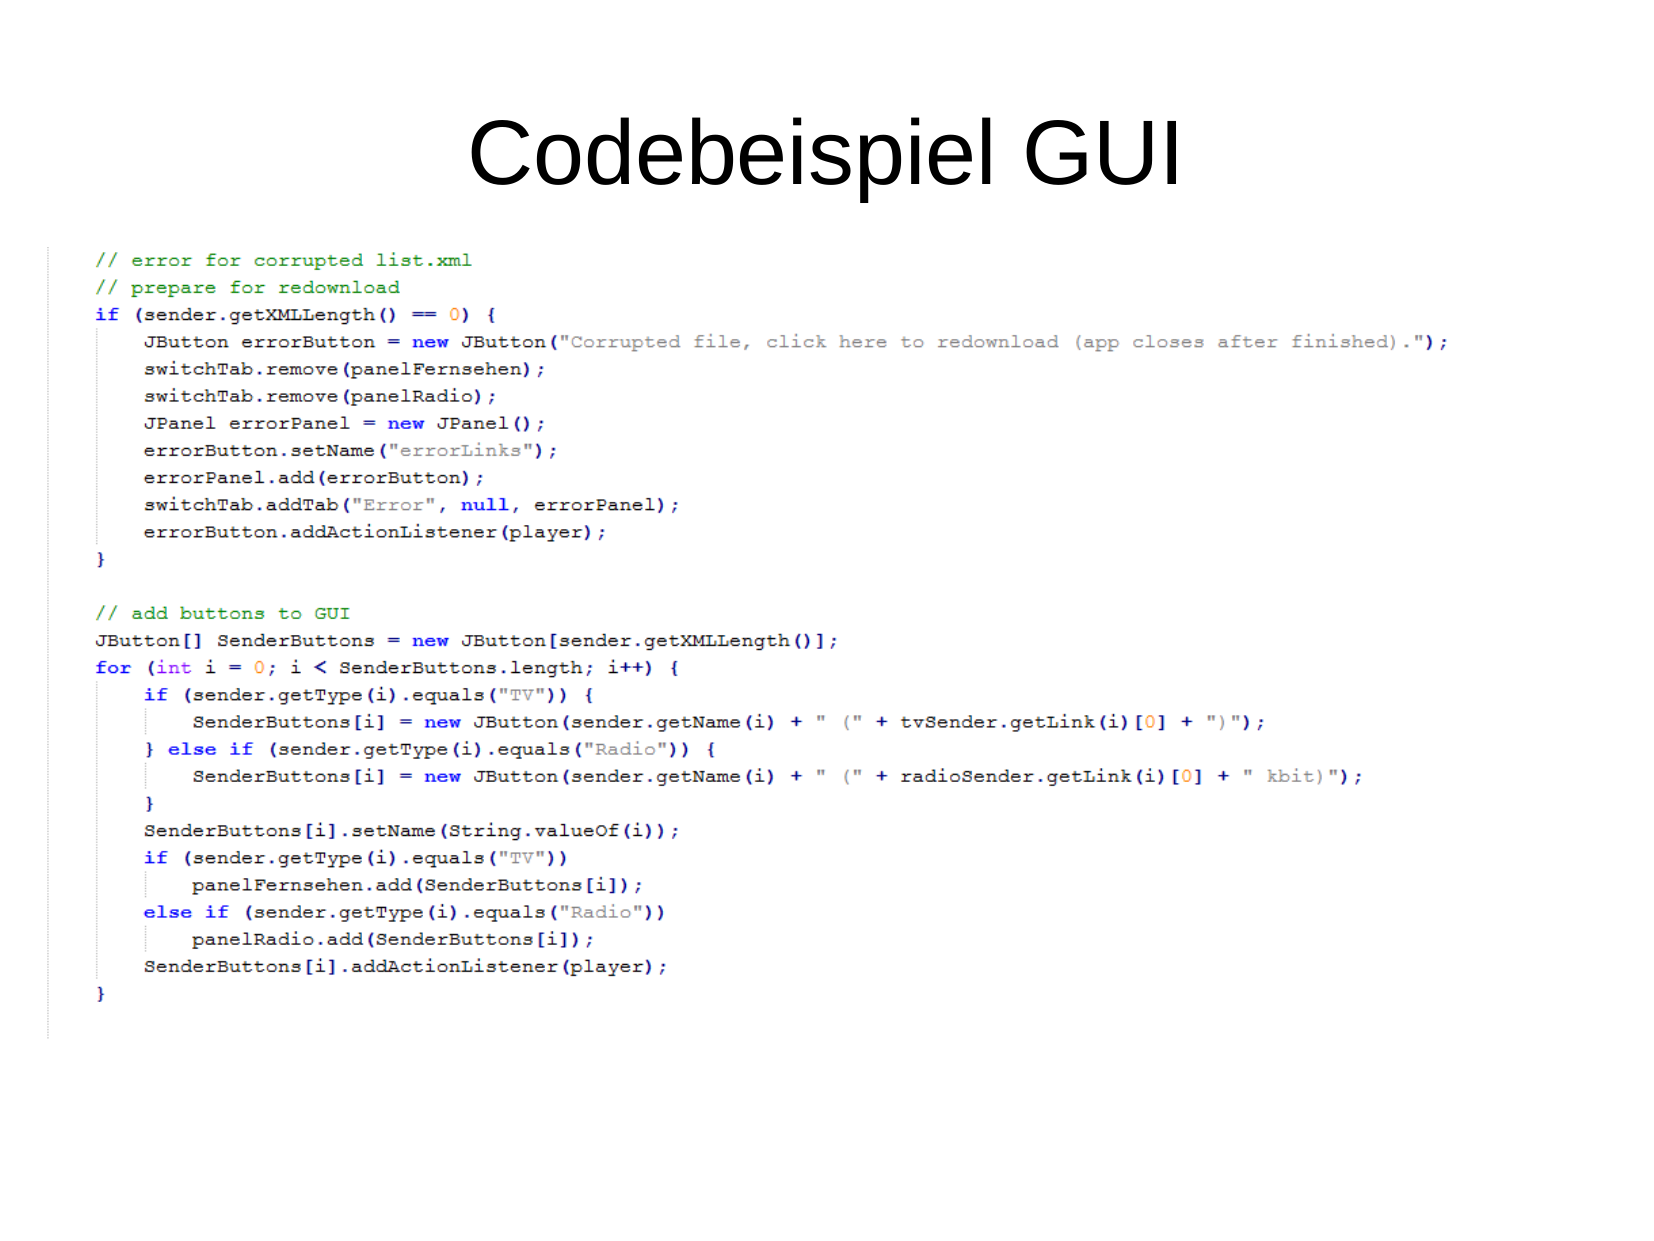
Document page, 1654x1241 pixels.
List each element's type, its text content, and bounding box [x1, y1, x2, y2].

title Codebeispiel GUI [82, 49, 1571, 247]
picture [0, 247, 1654, 1040]
